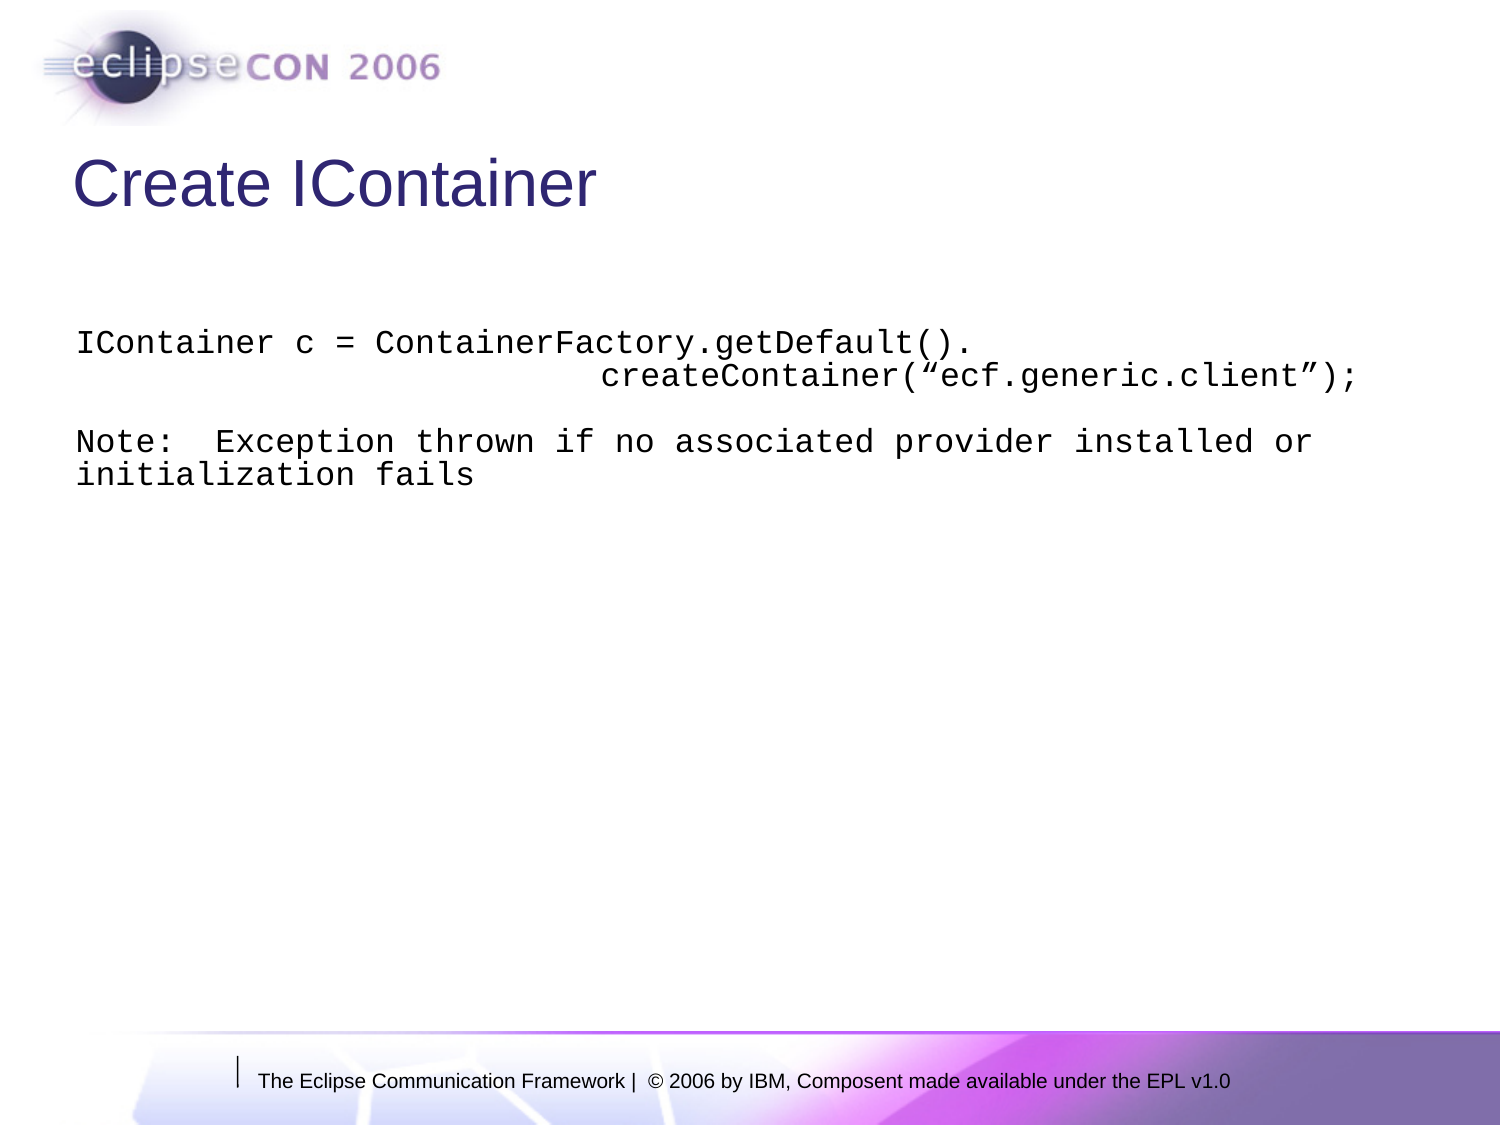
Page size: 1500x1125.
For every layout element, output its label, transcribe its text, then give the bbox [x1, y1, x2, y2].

picture [31, 10, 1040, 126]
text_box IContainer c = ContainerFactory.getDefault(). createContainer(“ecf.generic.client”); Note: Exception thrown if no associated provider installed or initialization fails [60, 320, 1435, 551]
title Create IContainer [72, 150, 1425, 226]
picture [0, 1031, 1500, 1125]
